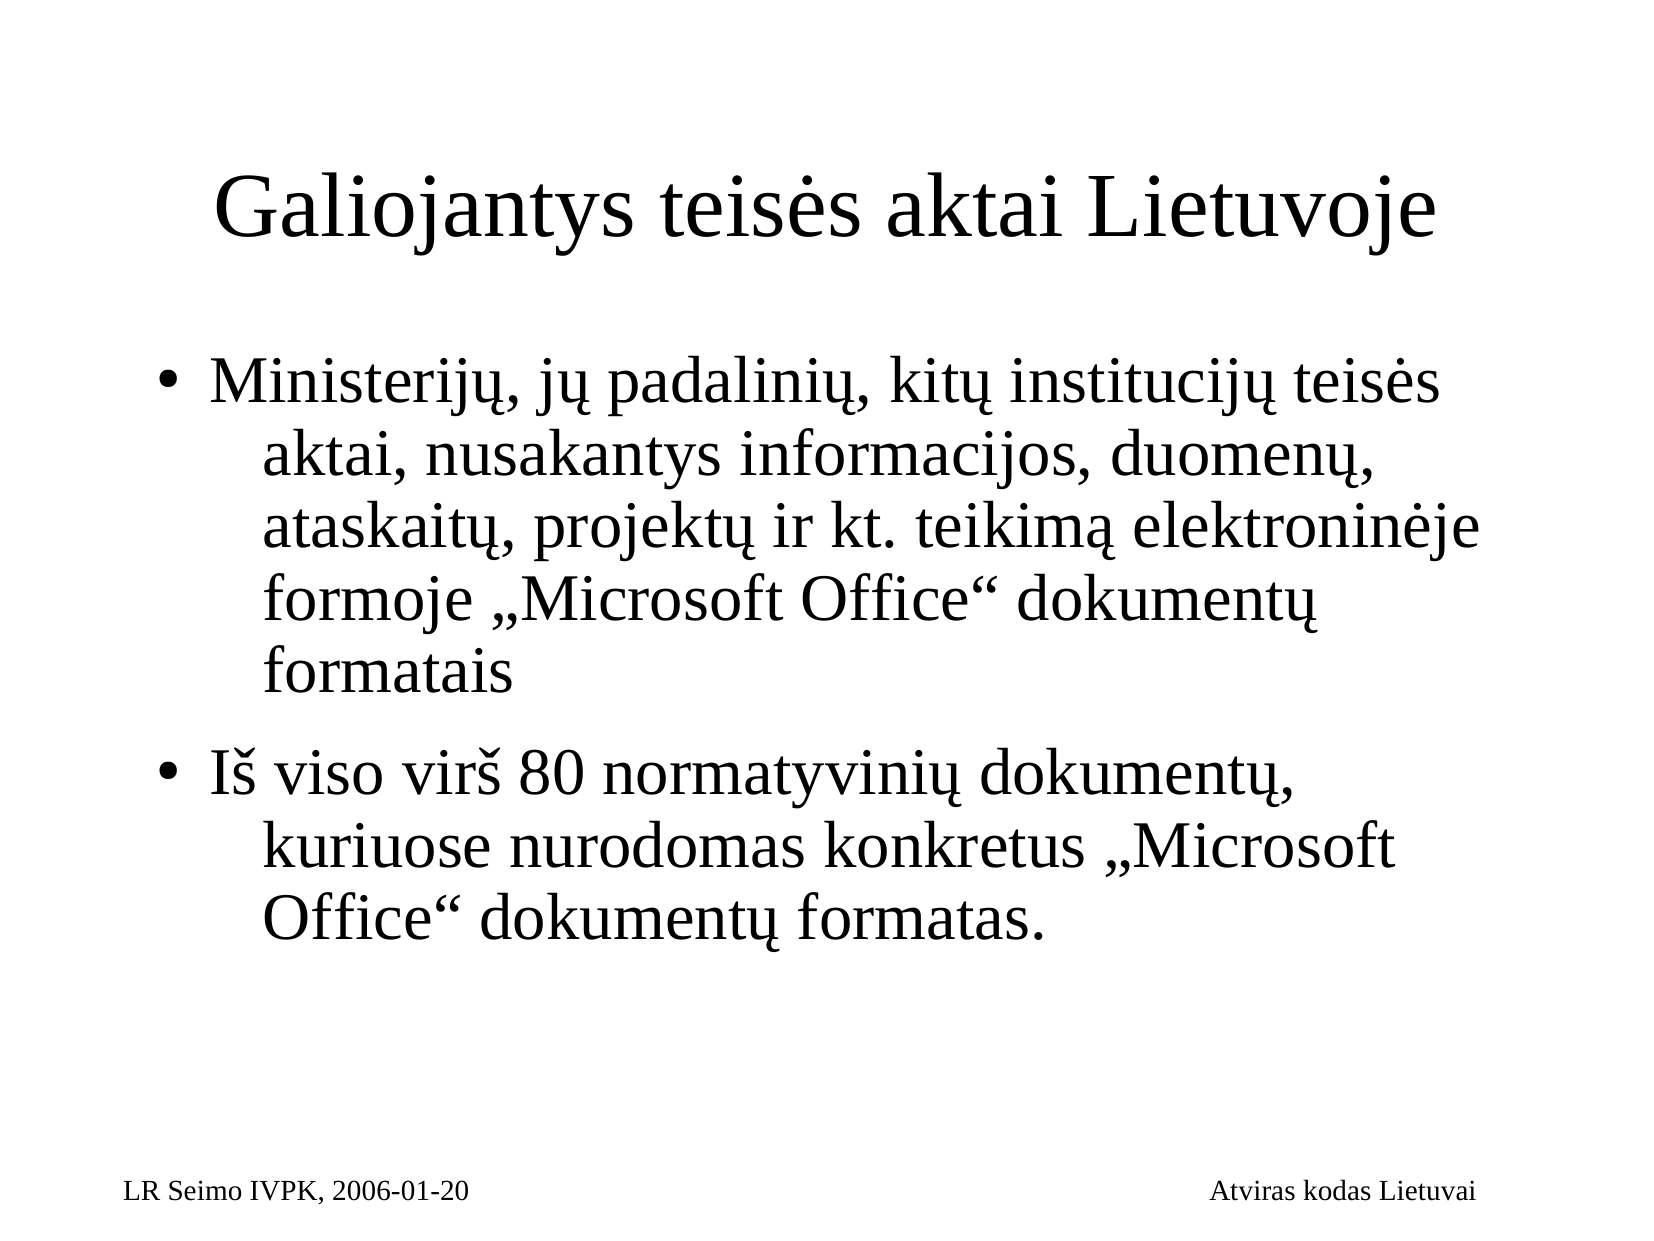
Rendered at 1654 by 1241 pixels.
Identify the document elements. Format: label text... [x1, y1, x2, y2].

list Ministerijų, jų padalinių, kitų institucijų teisės aktai, nusakantys informacijos, duomenų, ataskaitų, projektų ir kt. teikimą elektroninėje formoje „Microsoft Office“ dokumentų formatais Iš viso virš 80 normatyvinių dokumentų, kuriuose nurodomas konkretus „Microsoft Office“ dokumentų formatas. [121, 344, 1534, 1126]
title Galiojantys teisės aktai Lietuvoje [121, 102, 1534, 310]
